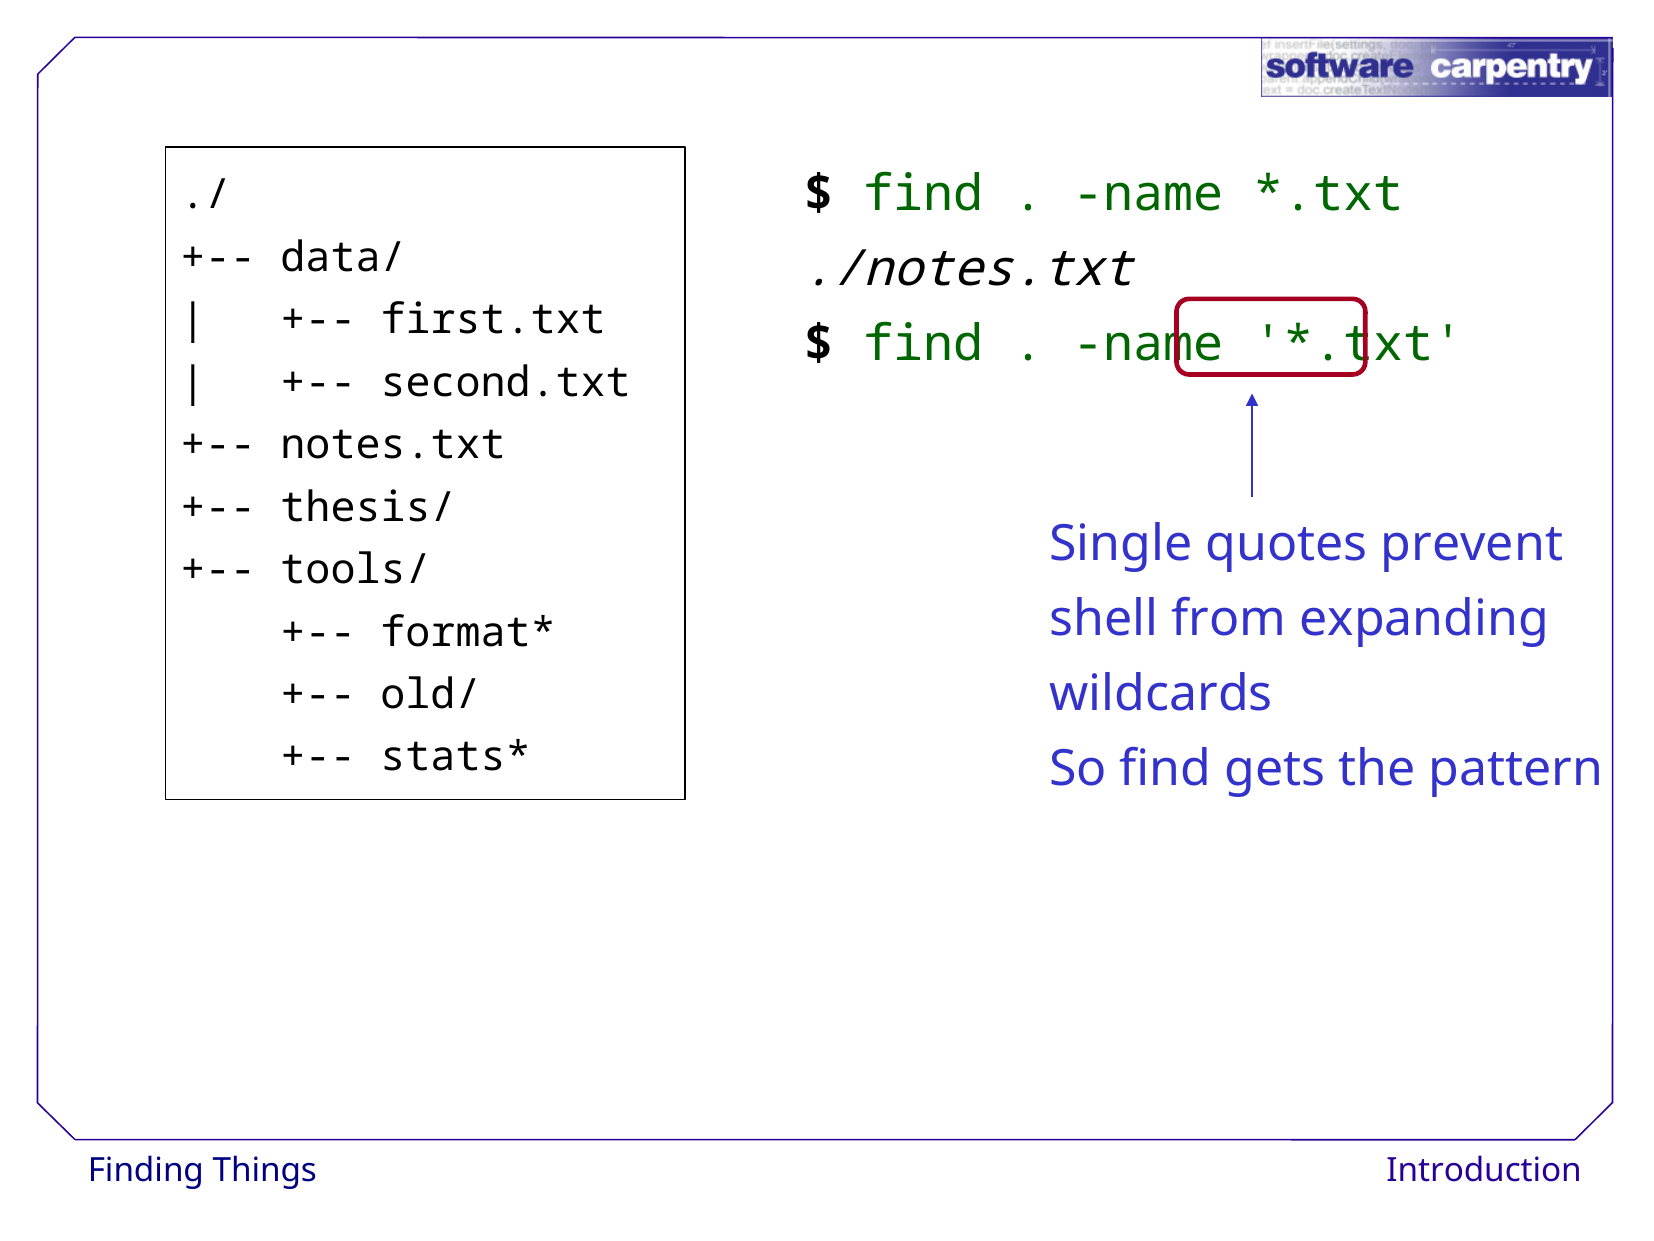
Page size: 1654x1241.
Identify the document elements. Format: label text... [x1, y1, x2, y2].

picture [1261, 39, 1613, 97]
text_box Single quotes prevent shell from expanding wildcards So find gets the pattern [1034, 487, 1612, 810]
text_box ./ +-- data/ | +-- first.txt | +-- second.txt +-- notes.txt +-- thesis/ +-- tools/ +-- format* +-- old/ +-- stats* [165, 147, 686, 800]
text_box $ find . -name *.txt ./notes.txt $ find . -name '*.txt' [788, 138, 1536, 1055]
